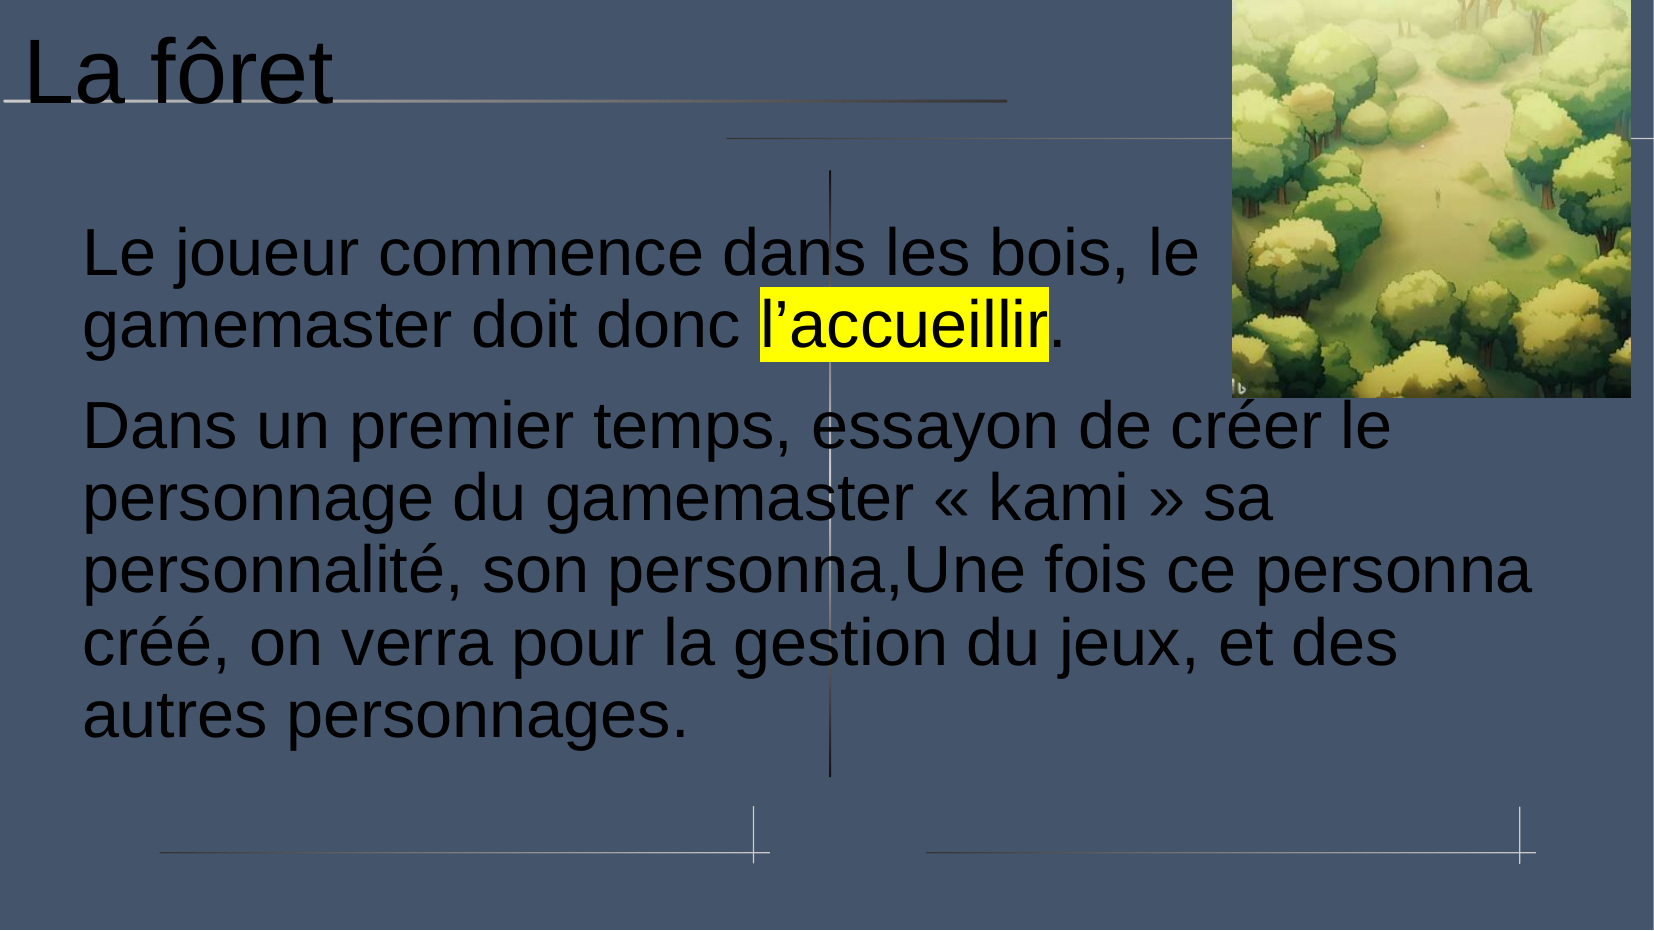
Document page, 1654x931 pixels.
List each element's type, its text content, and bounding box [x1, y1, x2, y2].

list Le joueur commence dans les bois, le gamemaster doit donc l’accueillir. Dans un premier temps, essayon de créer le personnage du gamemaster « kami » sa personnalité, son personna,Une fois ce personna créé, on verra pour la gestion du jeux, et des autres personnages. [82, 217, 1571, 758]
picture [1232, 0, 1631, 399]
title La fôret [23, 11, 1232, 119]
